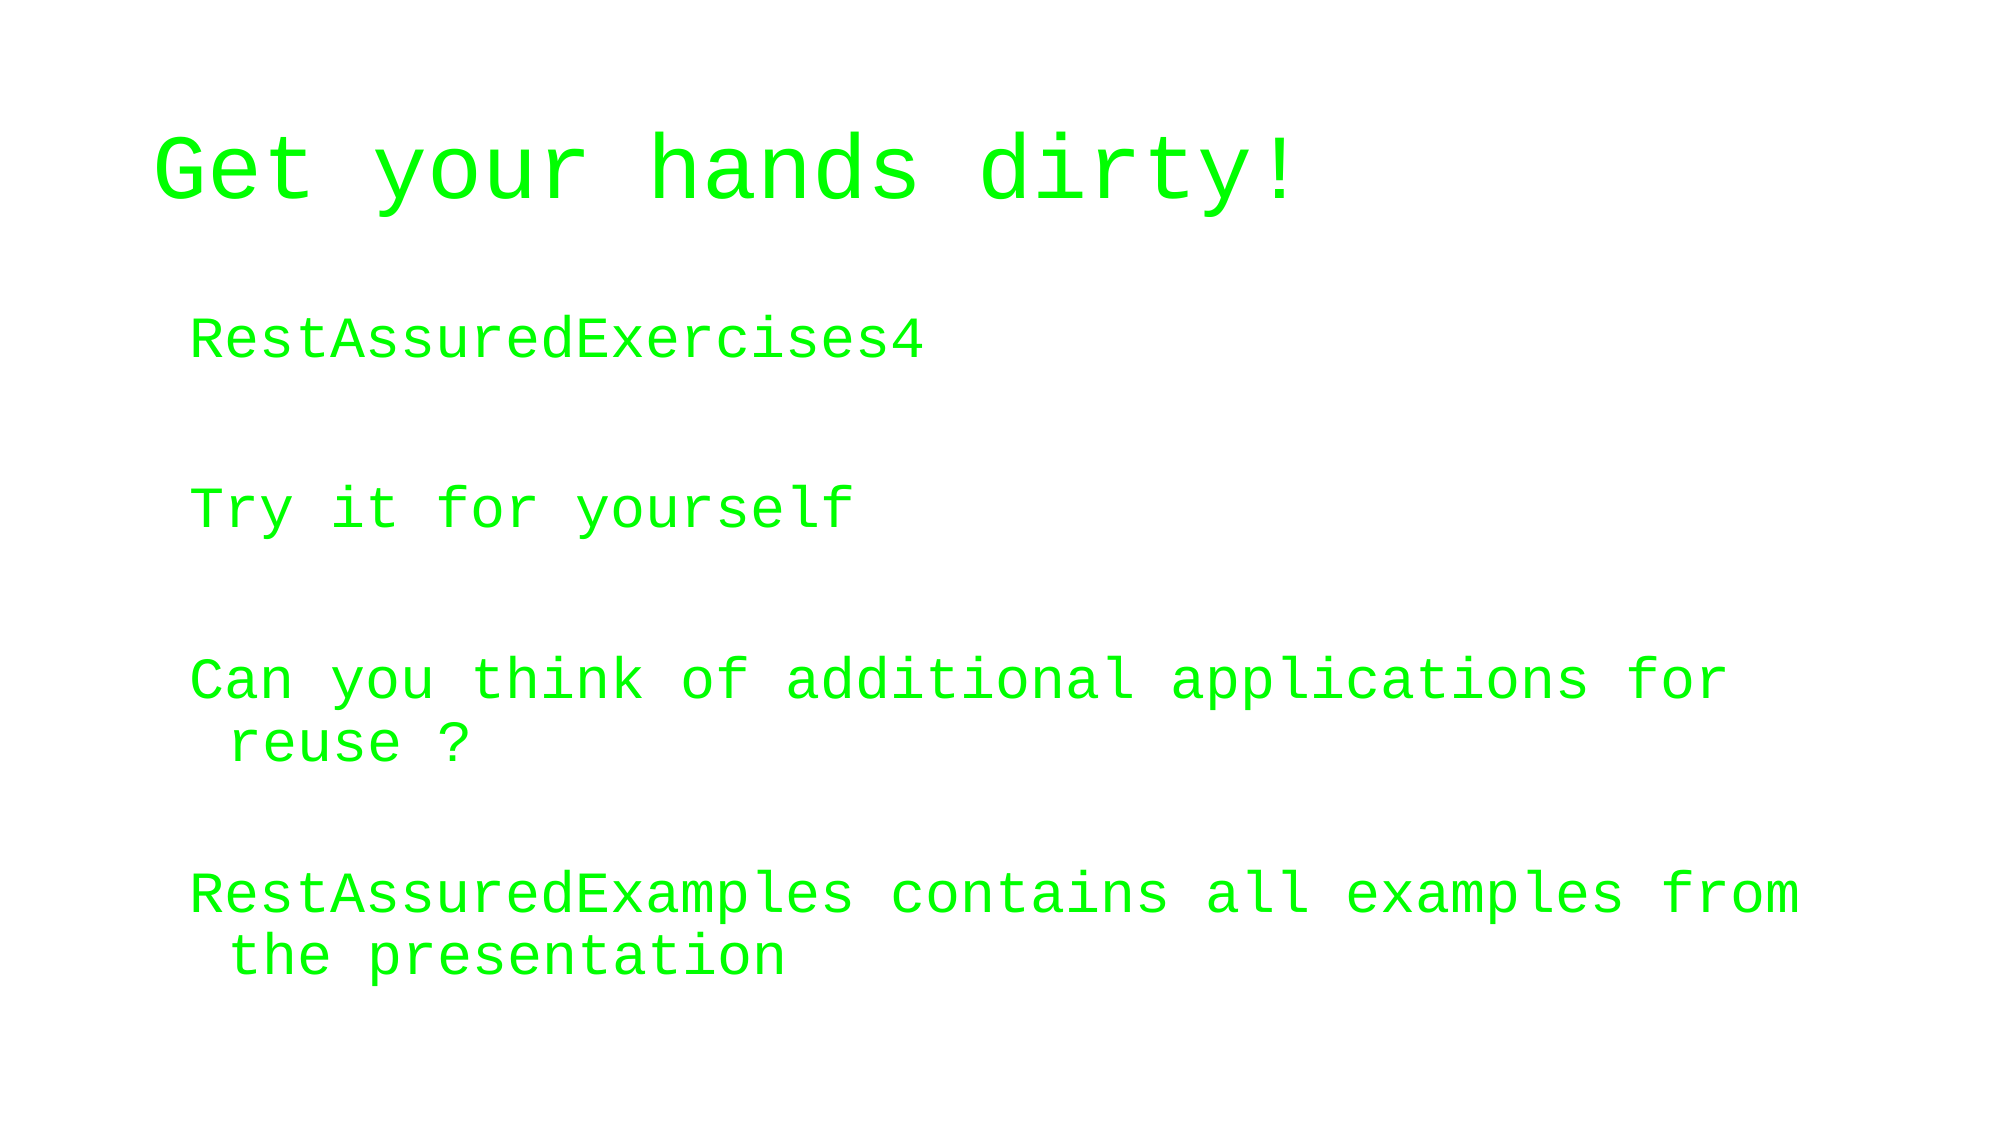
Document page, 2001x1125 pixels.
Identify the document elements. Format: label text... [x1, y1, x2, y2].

list RestAssuredExercises4 Try it for yourself Can you think of additional applications for reuse ? RestAssuredExamples contains all examples from the presentation [137, 299, 1863, 1014]
title Get your hands dirty! [137, 59, 1863, 278]
